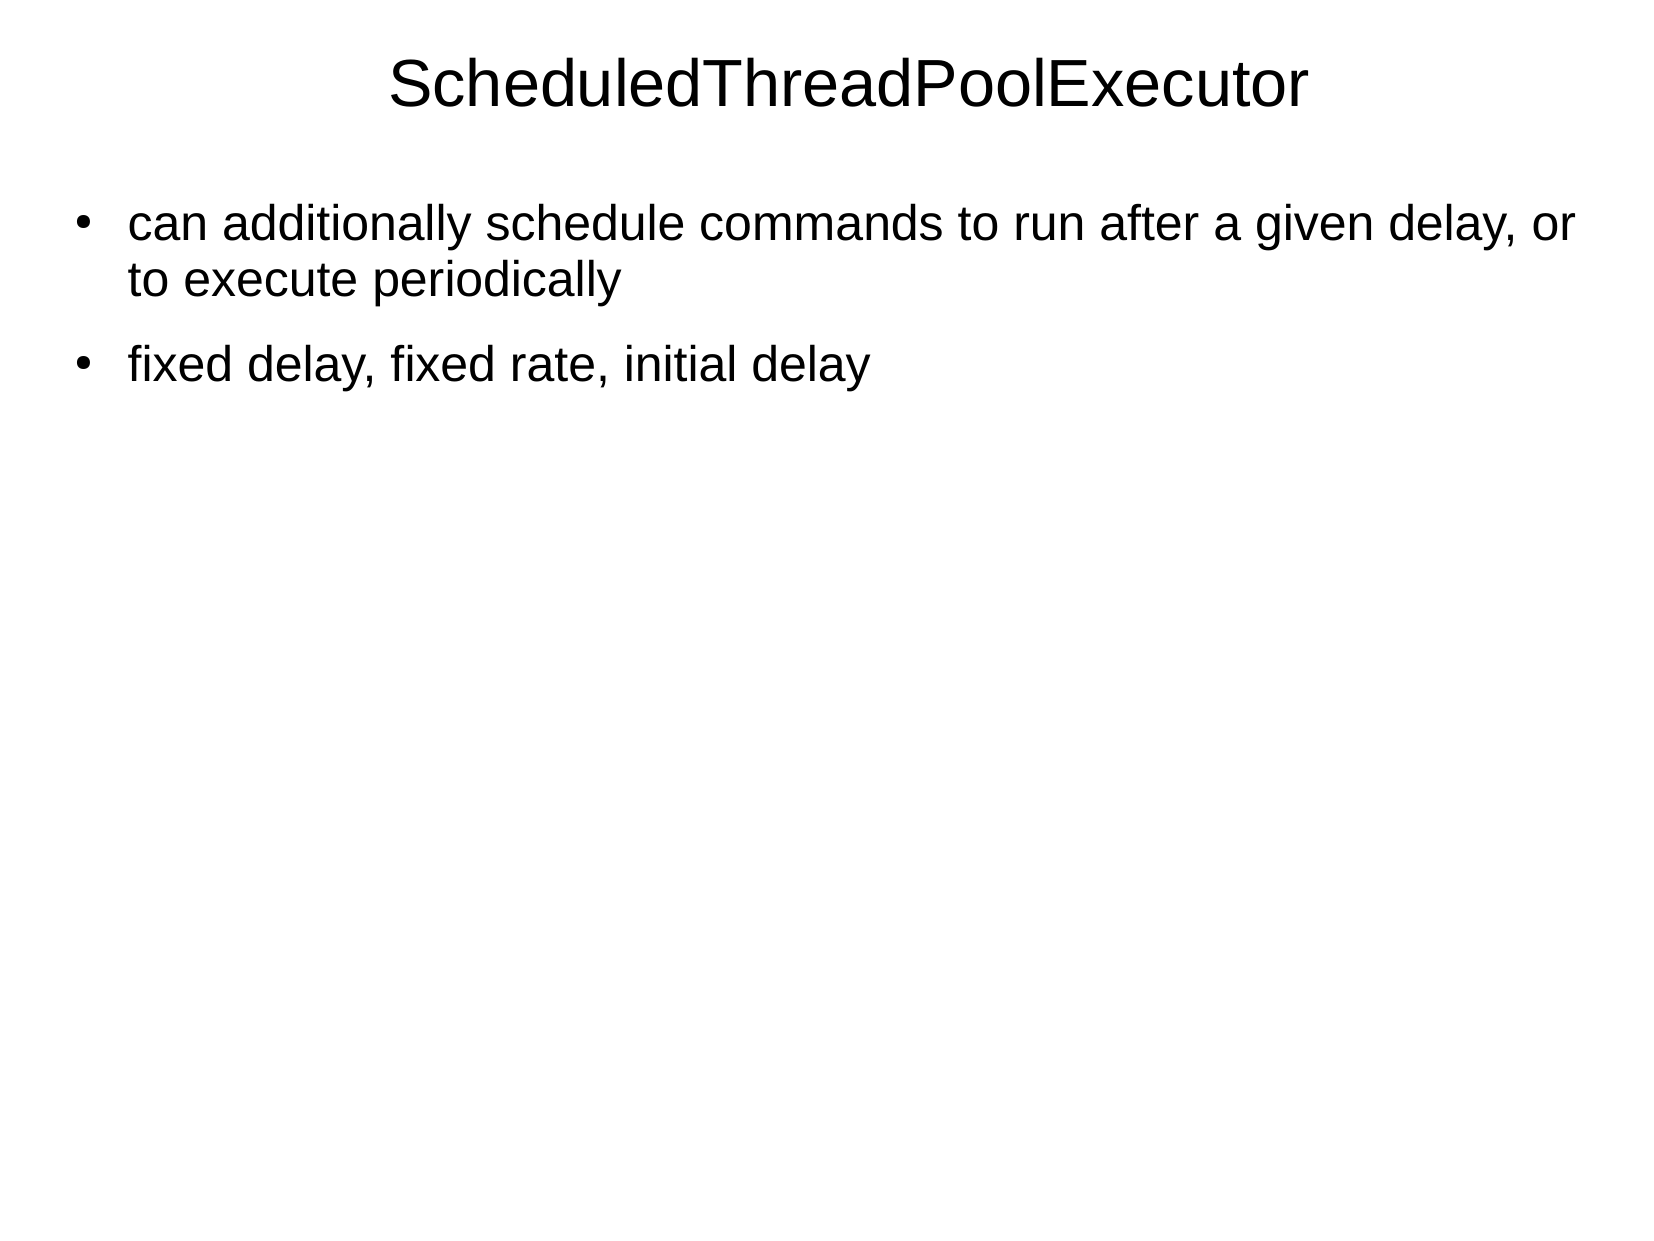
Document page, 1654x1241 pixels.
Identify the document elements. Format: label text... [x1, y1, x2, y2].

title ScheduledThreadPoolExecutor [87, 40, 1576, 127]
list can additionally schedule commands to run after a given delay, or to execute periodically fixed delay, fixed rate, initial delay [56, 195, 1606, 704]
